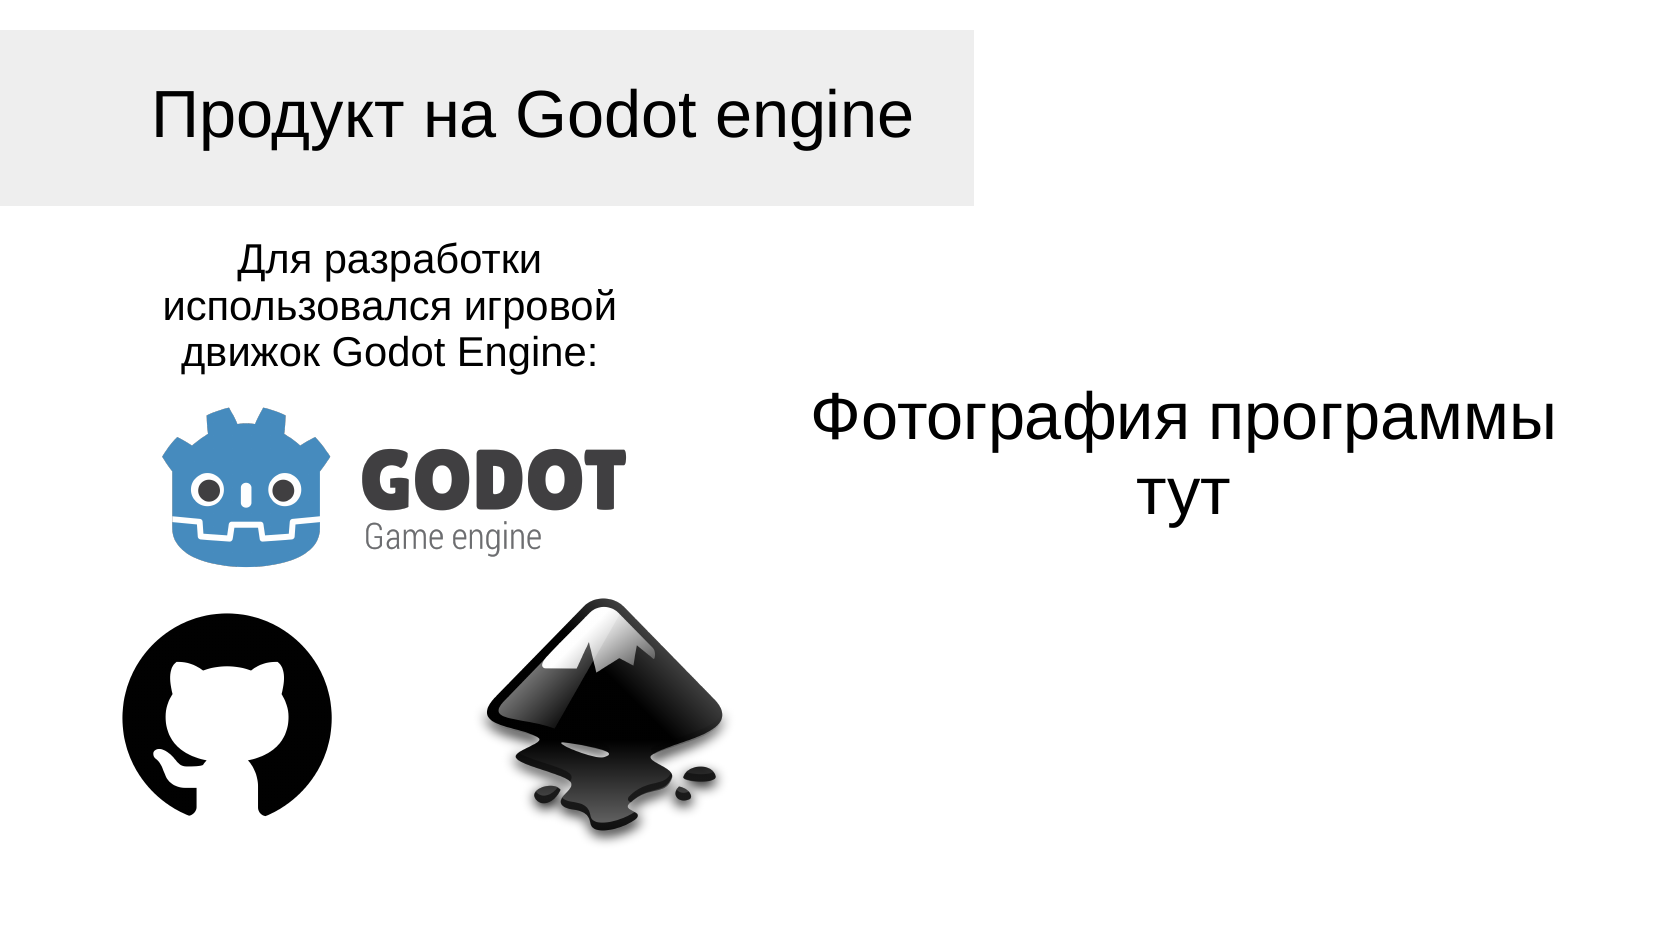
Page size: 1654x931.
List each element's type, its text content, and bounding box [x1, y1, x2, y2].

list Для разработки использовался игровой движок Godot Engine: [59, 236, 650, 422]
picture [118, 609, 336, 827]
title Продукт на Godot engine [82, 37, 916, 193]
picture [138, 383, 739, 849]
text_box [0, 29, 975, 207]
title Фотография программы тут [767, 376, 1601, 532]
